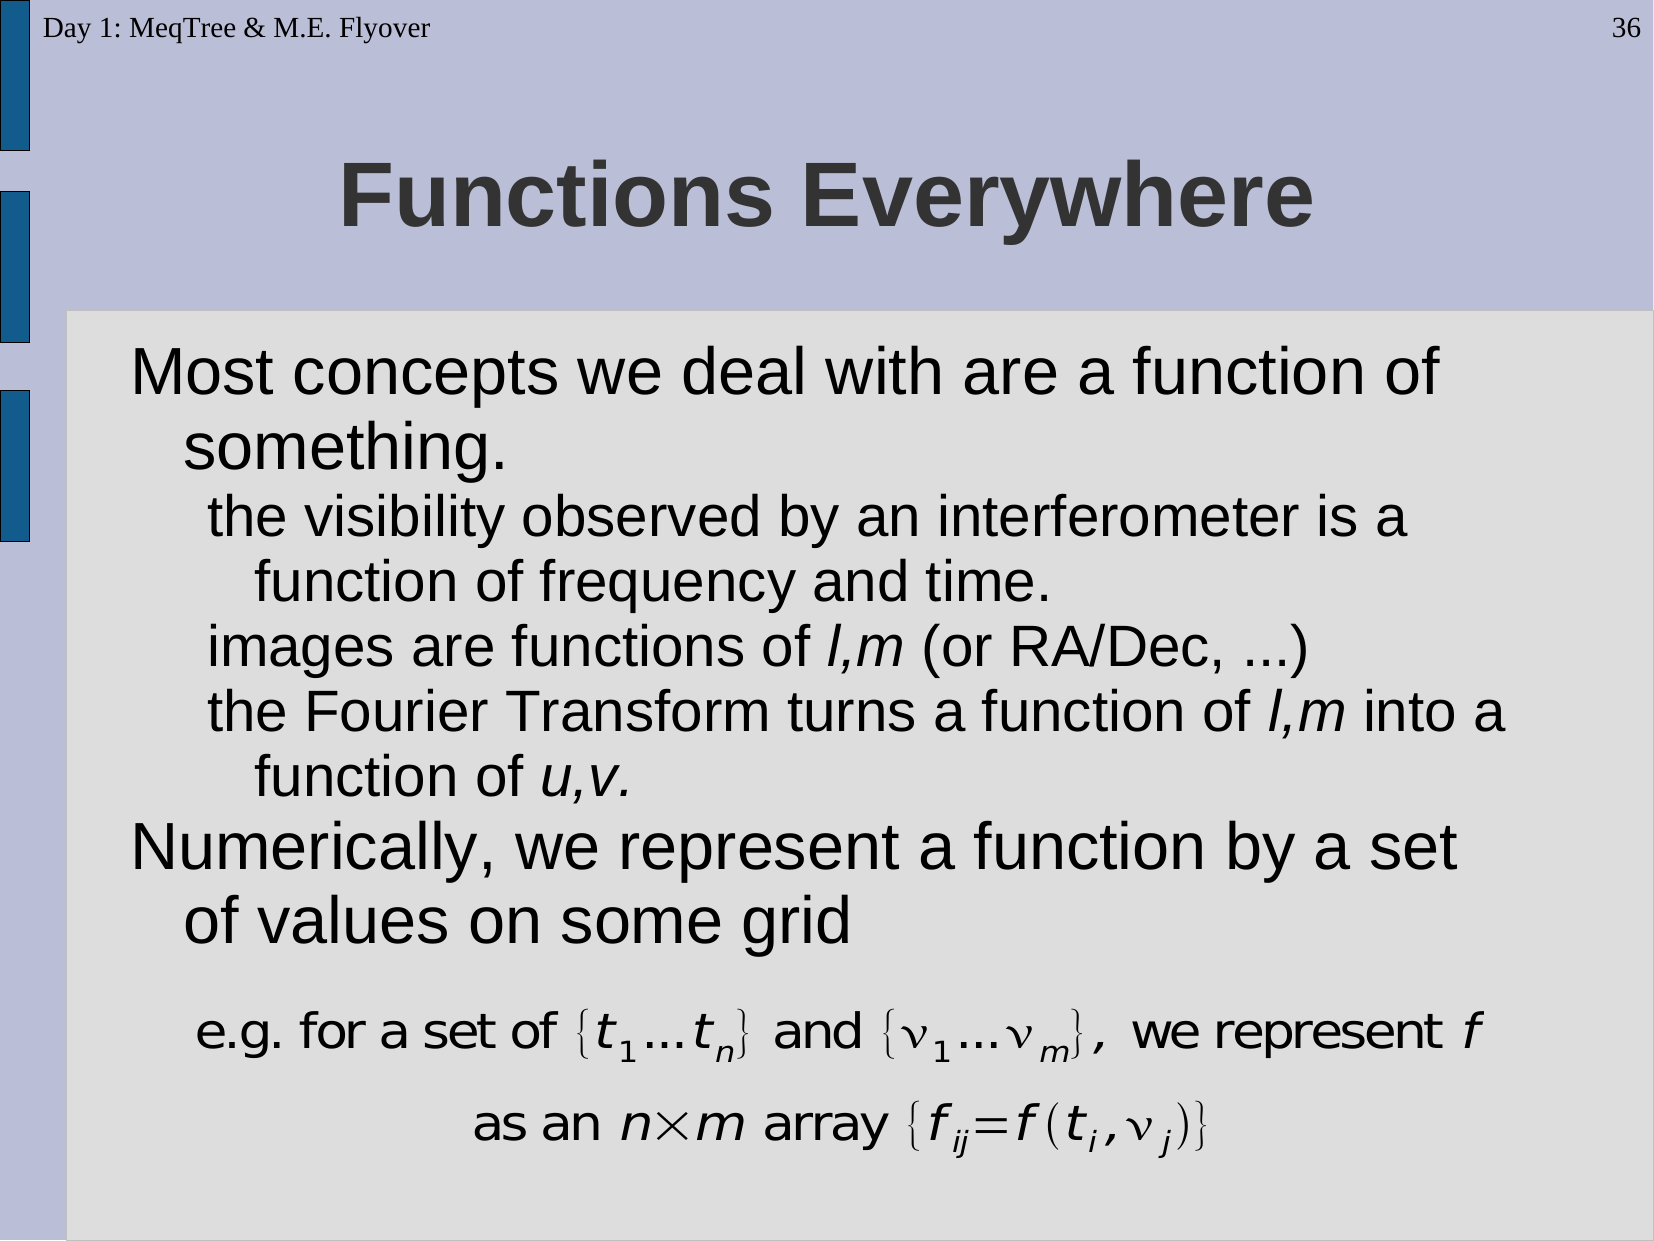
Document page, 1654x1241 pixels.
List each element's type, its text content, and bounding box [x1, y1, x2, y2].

chart [187, 982, 1484, 1160]
list Most concepts we deal with are a function of something. the visibility observed by an interferometer is a function of frequency and time. images are functions of l,m (or RA/Dec, ...) the Fourier Transform turns a function of l,m into a function of u,v. Numerically, we represent a function by a set of values on some grid [112, 334, 1525, 984]
title Functions Everywhere [121, 91, 1534, 299]
